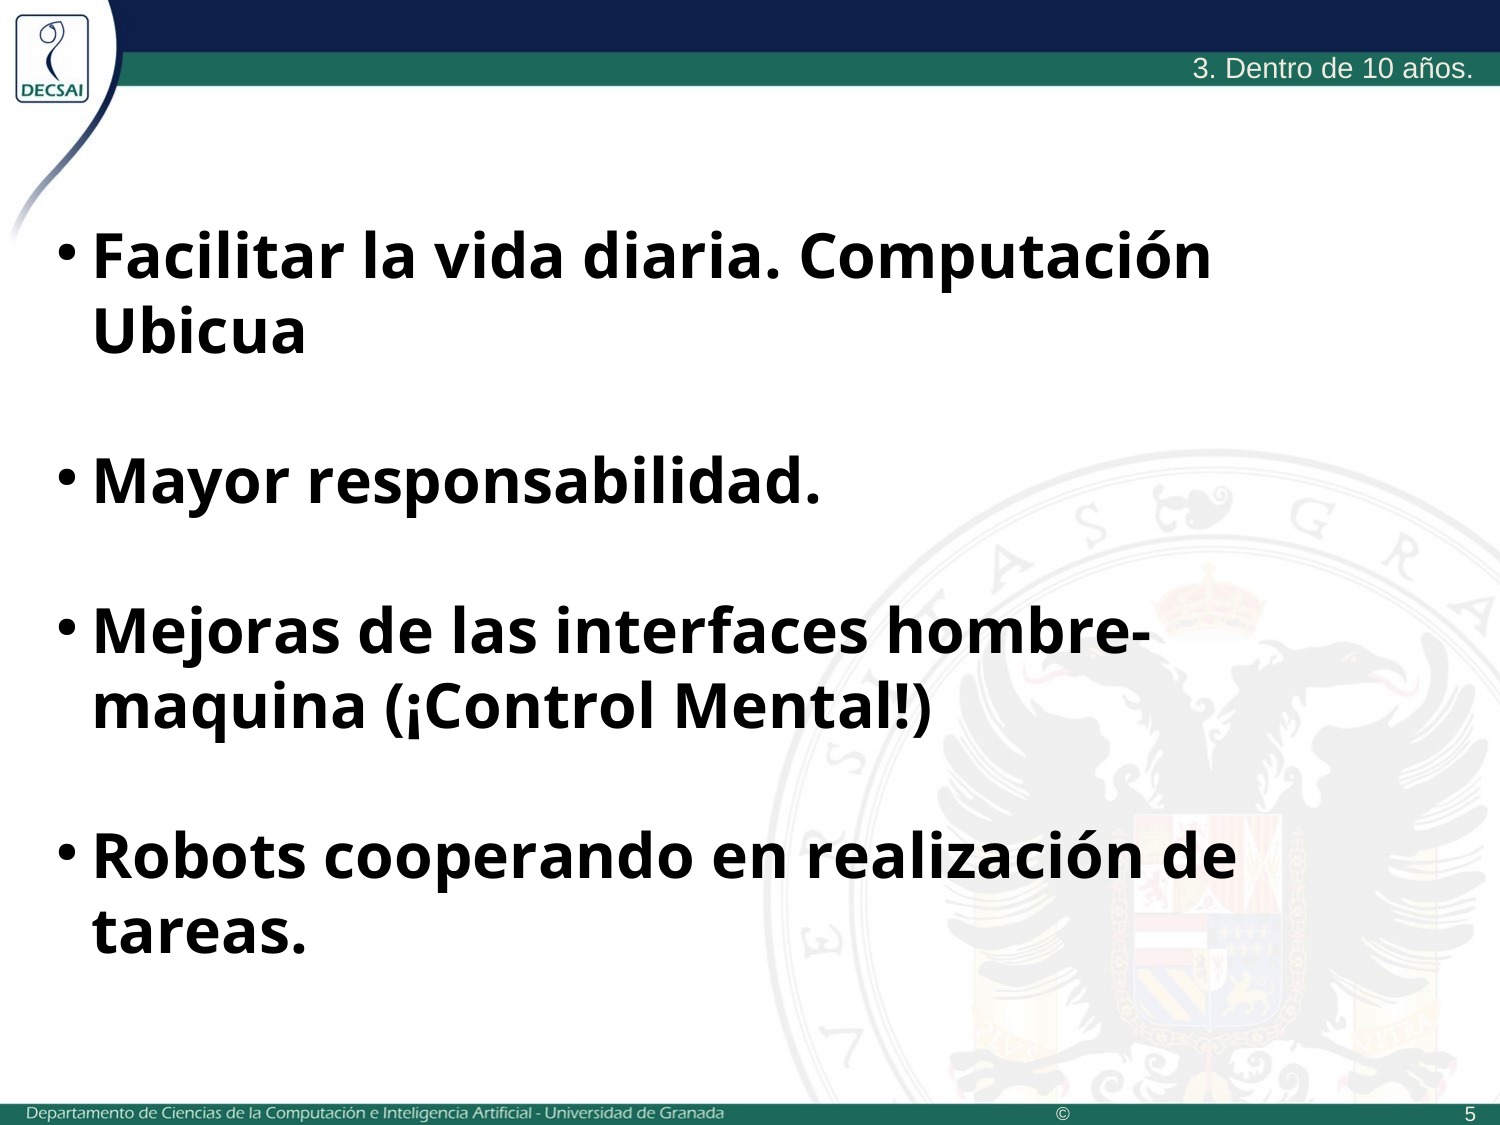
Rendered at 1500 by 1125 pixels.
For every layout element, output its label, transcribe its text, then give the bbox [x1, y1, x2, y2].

text_box 3. Dentro de 10 años. [123, 49, 1475, 85]
text_box Facilitar la vida diaria. Computación Ubicua Mayor responsabilidad. Mejoras de las interfaces hombre-maquina (¡Control Mental!) Robots cooperando en realización de tareas. [41, 208, 1400, 1019]
picture [0, 0, 1500, 1125]
